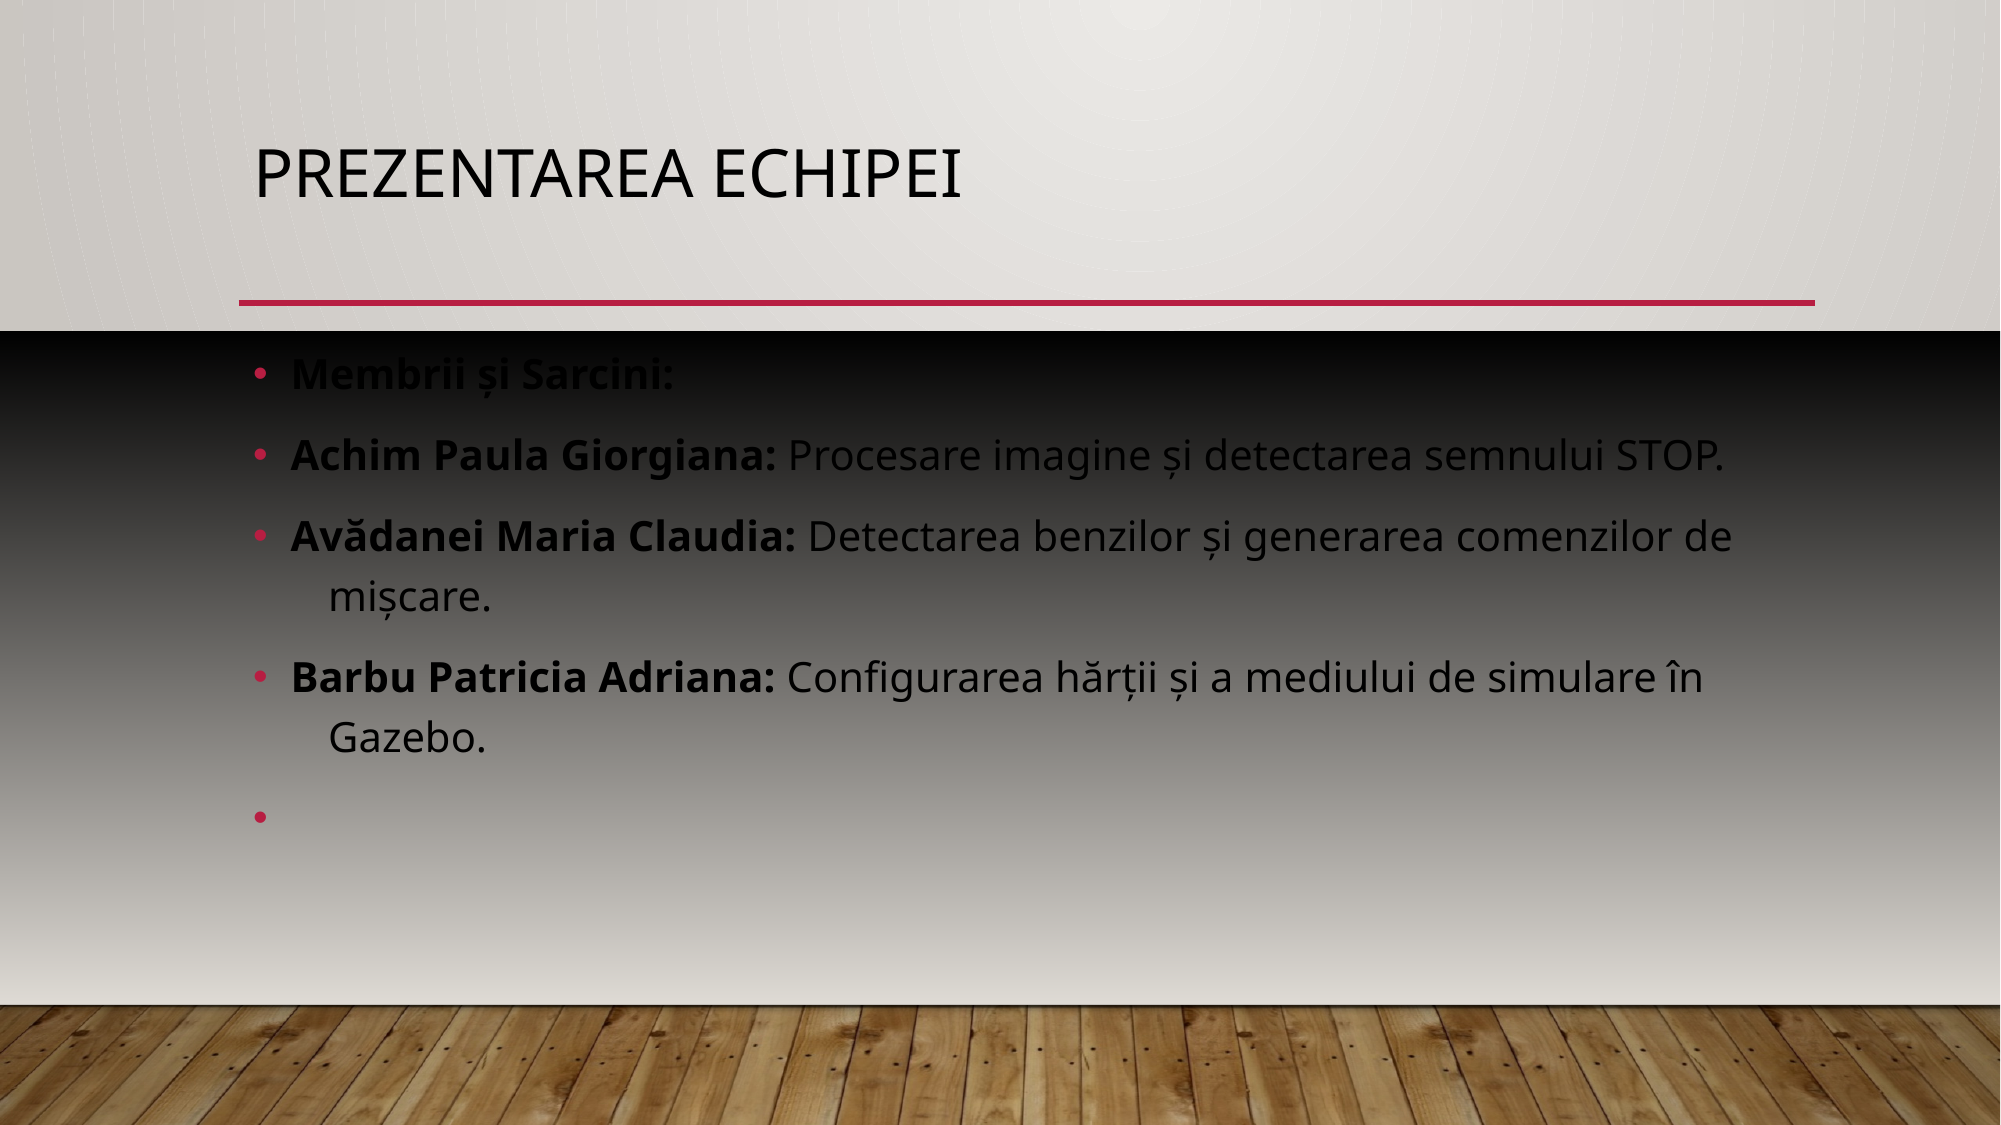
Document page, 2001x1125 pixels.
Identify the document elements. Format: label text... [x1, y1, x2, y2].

title Prezentarea echipei [238, 131, 1814, 305]
list Membrii și Sarcini: Achim Paula Giorgiana: Procesare imagine și detectarea semnului STOP. Avădanei Maria Claudia: Detectarea benzilor și generarea comenzilor de mișcare. Barbu Patricia Adriana: Configurarea hărții și a mediului de simulare în Gazebo. [238, 330, 1814, 897]
